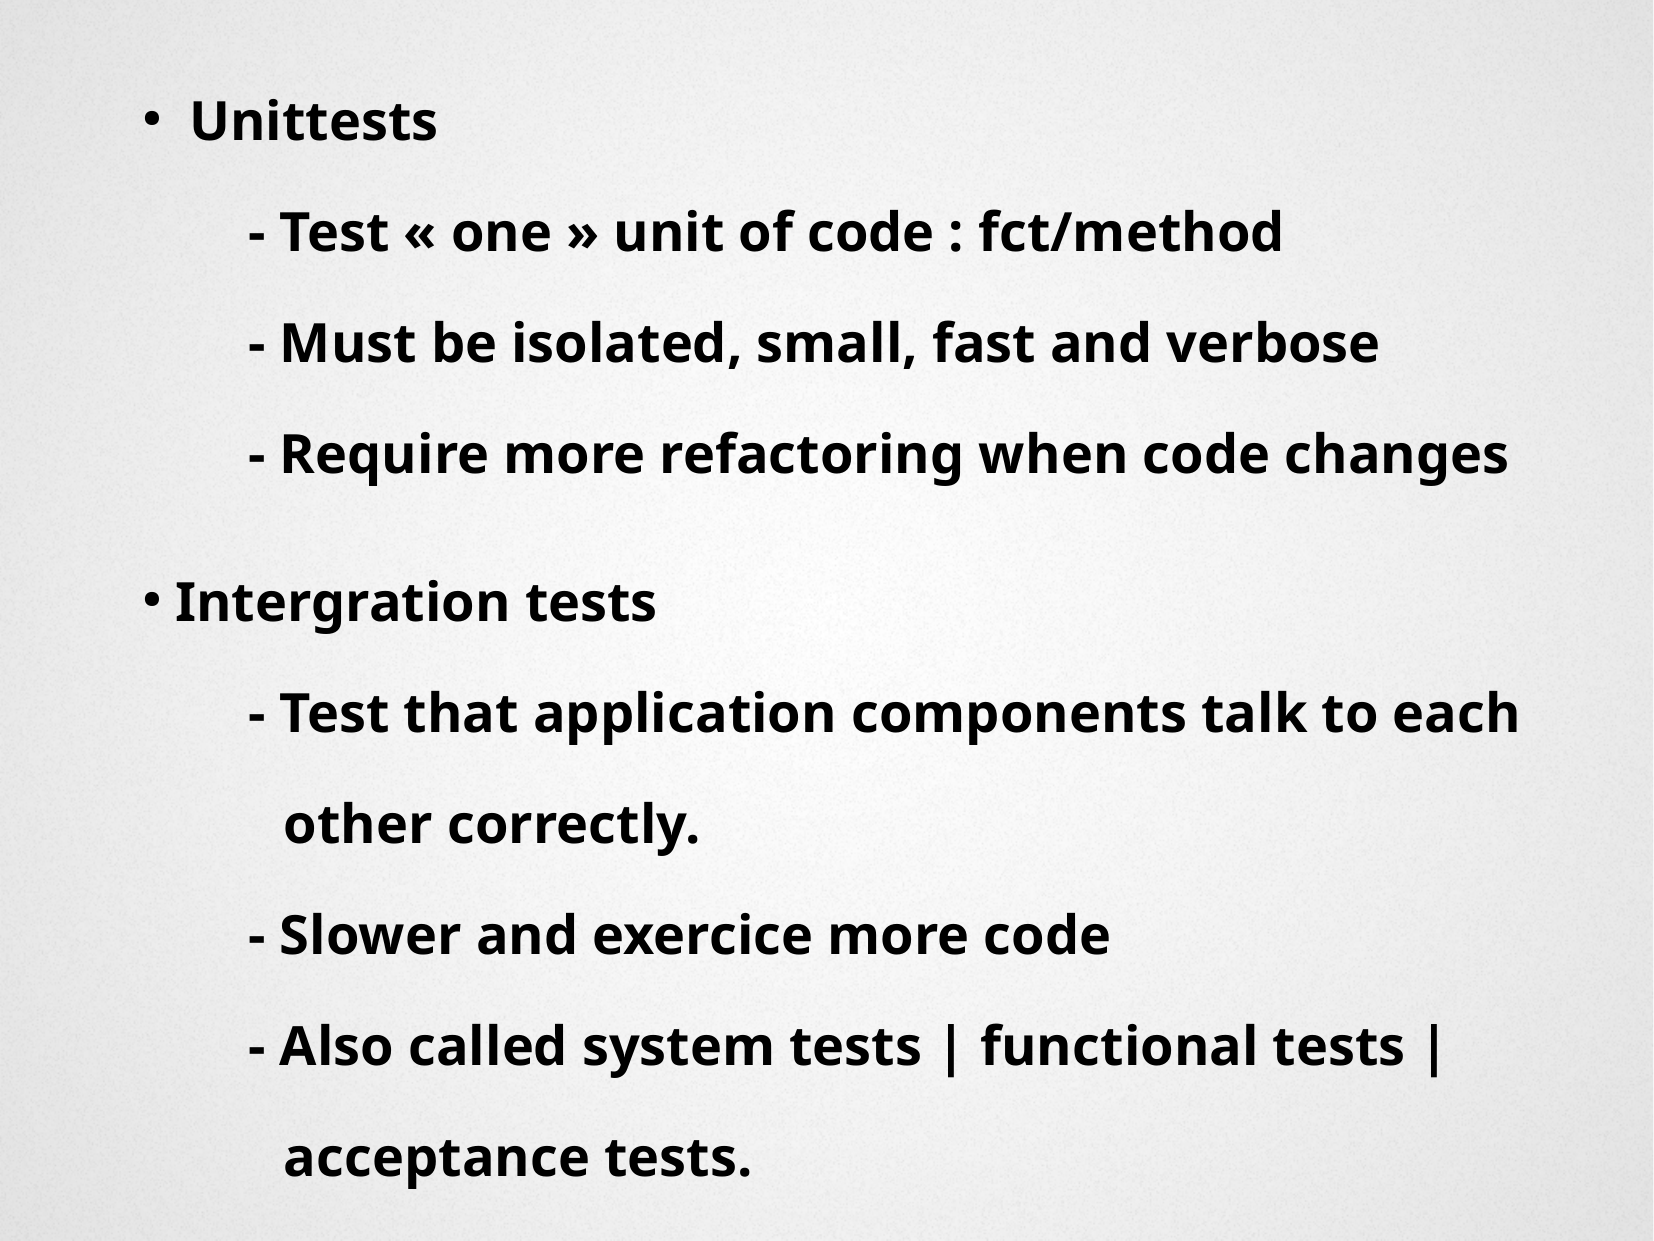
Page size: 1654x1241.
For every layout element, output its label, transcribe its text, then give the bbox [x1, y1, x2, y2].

text_box Unittests - Test « one » unit of code : fct/method - Must be isolated, small, fast and verbose - Require more refactoring when code changes Intergration tests - Test that application components talk to each other correctly. - Slower and exercice more code - Also called system tests | functional tests | acceptance tests. [96, 144, 1554, 1056]
picture [0, 0, 1654, 1241]
